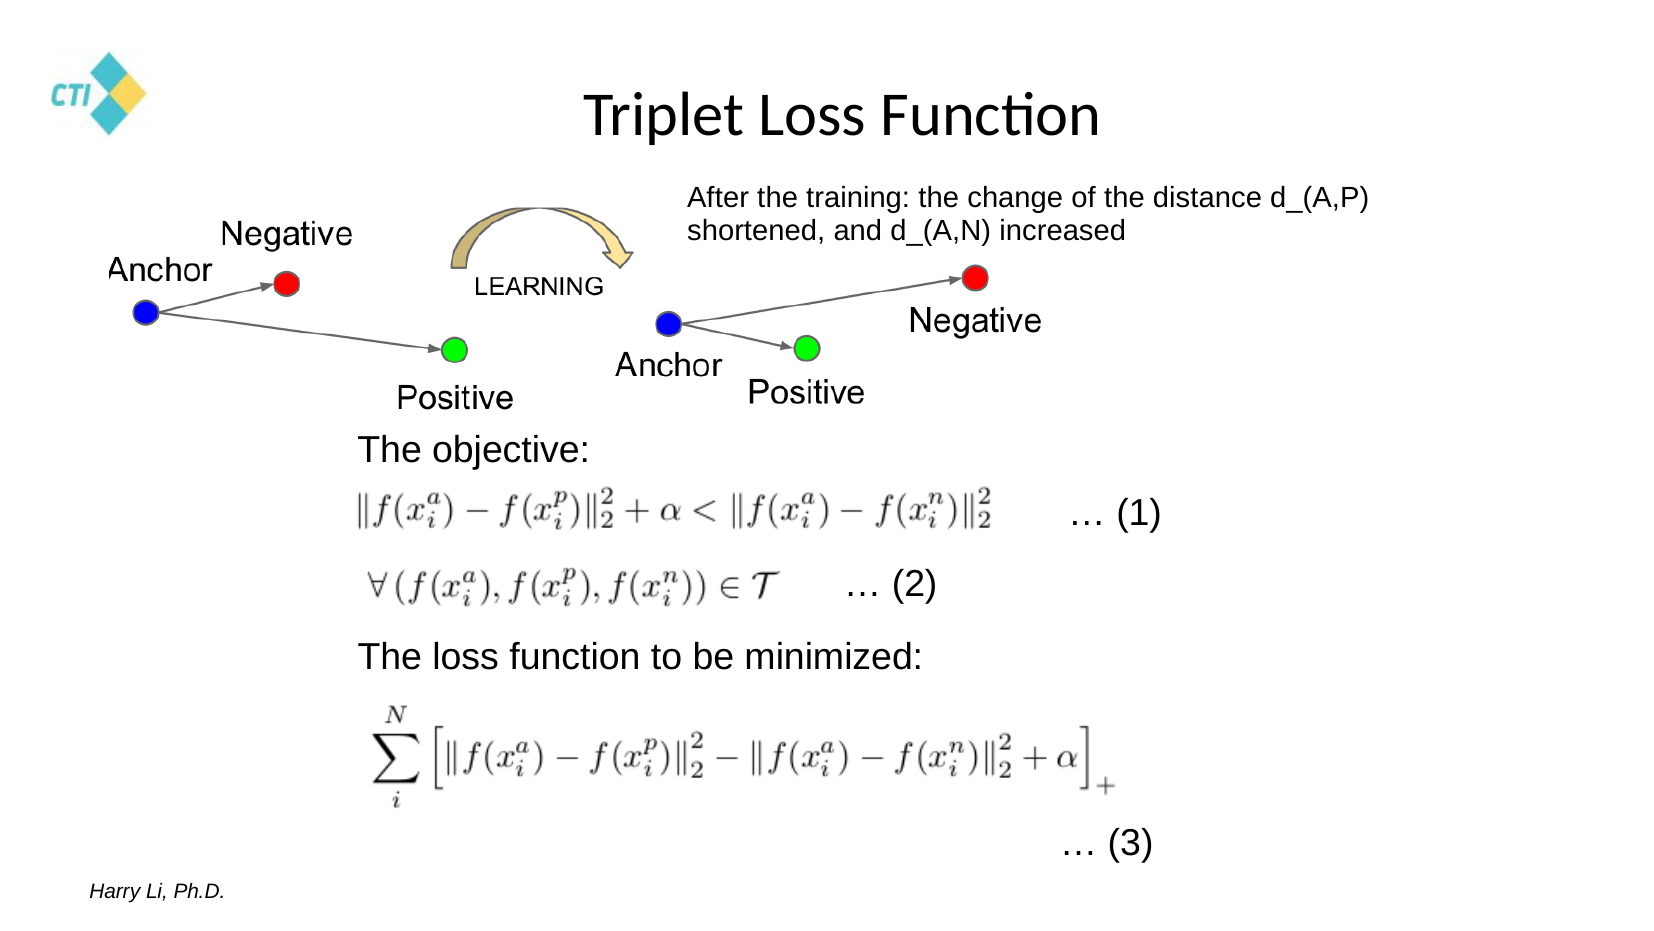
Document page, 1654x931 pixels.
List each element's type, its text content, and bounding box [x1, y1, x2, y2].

text_box Harry Li, Ph.D. [74, 870, 241, 910]
picture [354, 695, 1122, 814]
text_box The objective: [342, 421, 636, 478]
text_box After the training: the change of the distance d_(A,P) shortened, and d_(A,N) increased [672, 173, 1511, 254]
text_box The loss function to be minimized: [342, 627, 977, 727]
picture [342, 477, 998, 536]
text_box … (2) [829, 554, 970, 612]
text_box … (3) [1044, 813, 1186, 871]
text_box Triplet Loss Function [214, 65, 1471, 194]
picture [109, 194, 1051, 417]
picture [51, 47, 150, 138]
picture [351, 562, 784, 612]
text_box … (1) [1053, 483, 1194, 541]
